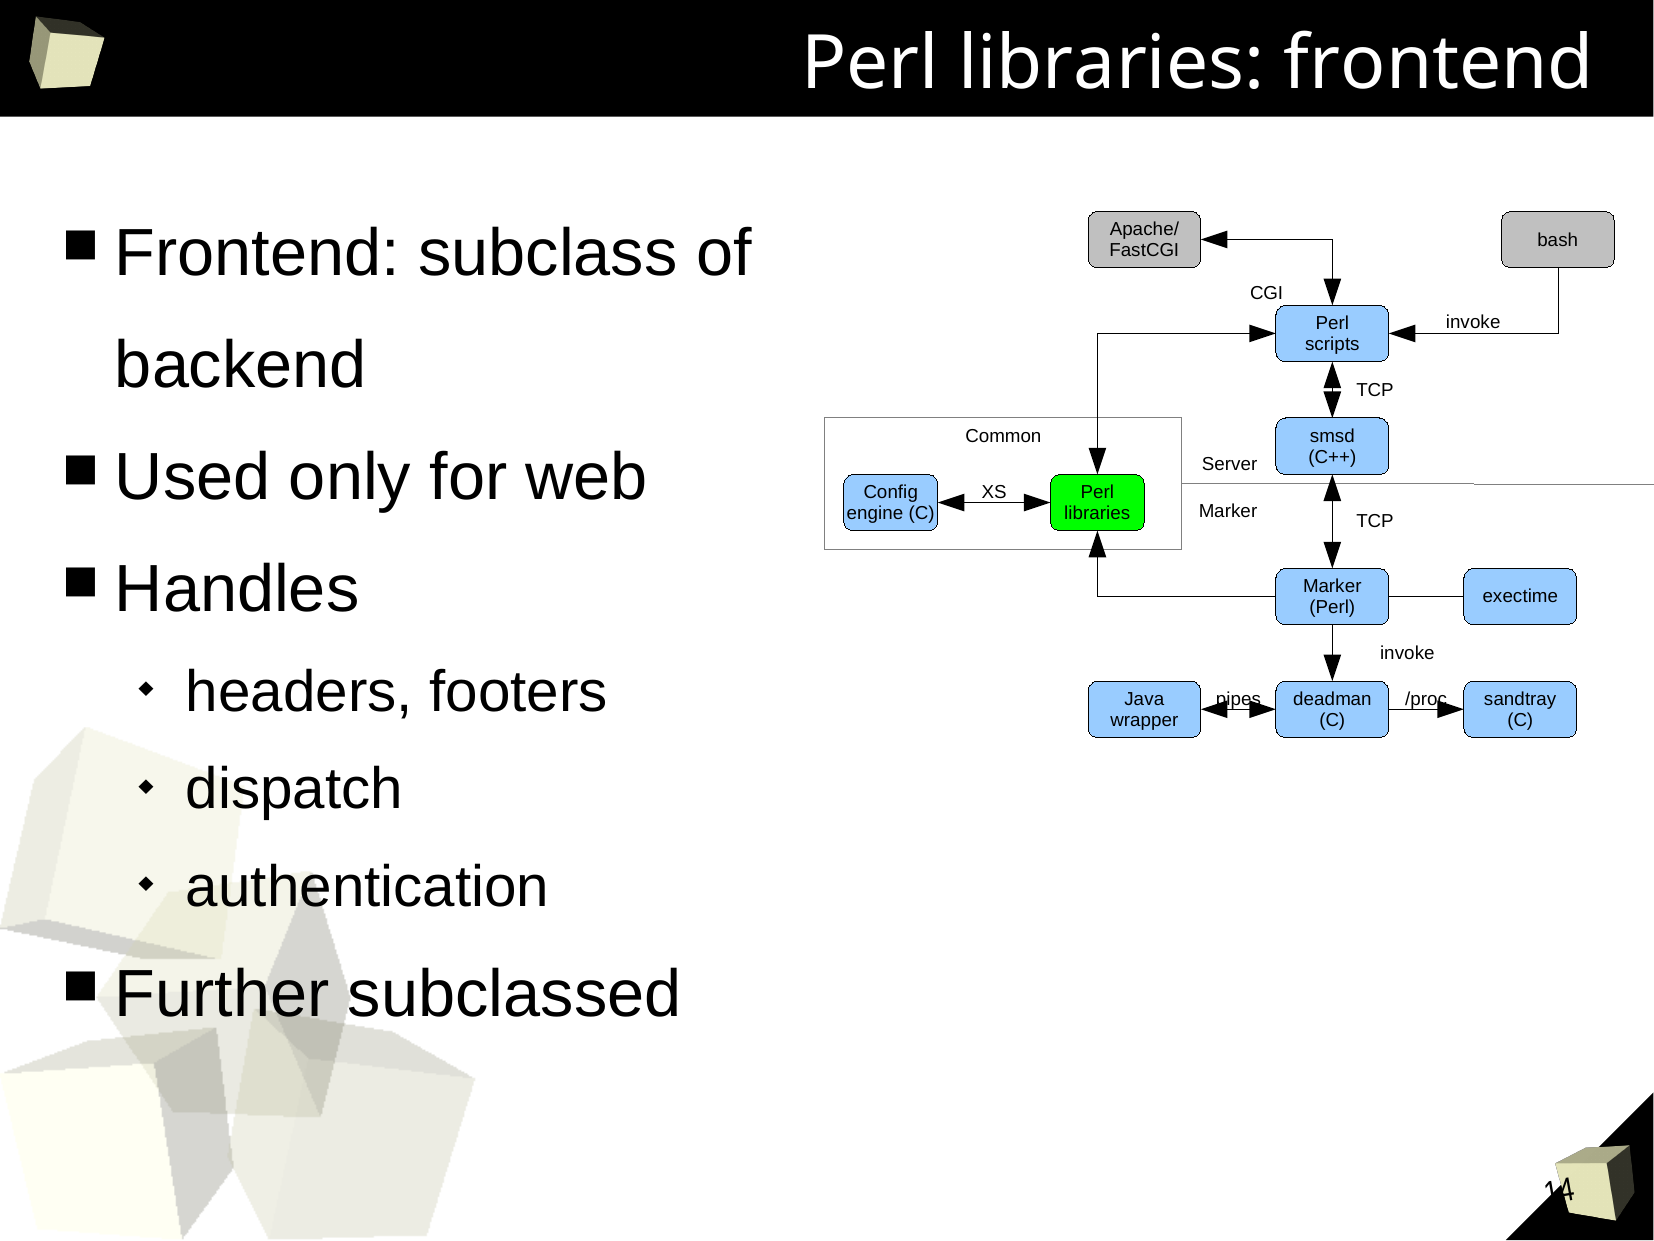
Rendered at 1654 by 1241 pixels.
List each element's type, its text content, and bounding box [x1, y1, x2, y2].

text_box Java wrapper [1088, 681, 1201, 738]
text_box smsd (C++) [1275, 417, 1389, 475]
text_box exectime [1463, 568, 1577, 625]
text_box Perl libraries [1050, 474, 1145, 531]
text_box Common [1098, 417, 1182, 550]
text_box bash [1501, 211, 1615, 268]
text_box Apache/ FastCGI [1088, 211, 1201, 268]
list Frontend: subclass of backend Used only for web Handles headers, footers dispatch authentication Further subclassed [44, 177, 809, 1214]
text_box Config engine (C) [843, 474, 938, 531]
text_box Perl scripts [1275, 305, 1389, 362]
text_box Marker [1183, 493, 1276, 530]
text_box Common [824, 417, 1097, 550]
title Perl libraries: frontend [118, 0, 1595, 119]
text_box sandtray (C) [1463, 681, 1577, 738]
picture [0, 726, 477, 1241]
text_box Marker (Perl) [1275, 568, 1389, 625]
text_box Server [1187, 445, 1276, 482]
text_box deadman (C) [1275, 681, 1389, 738]
